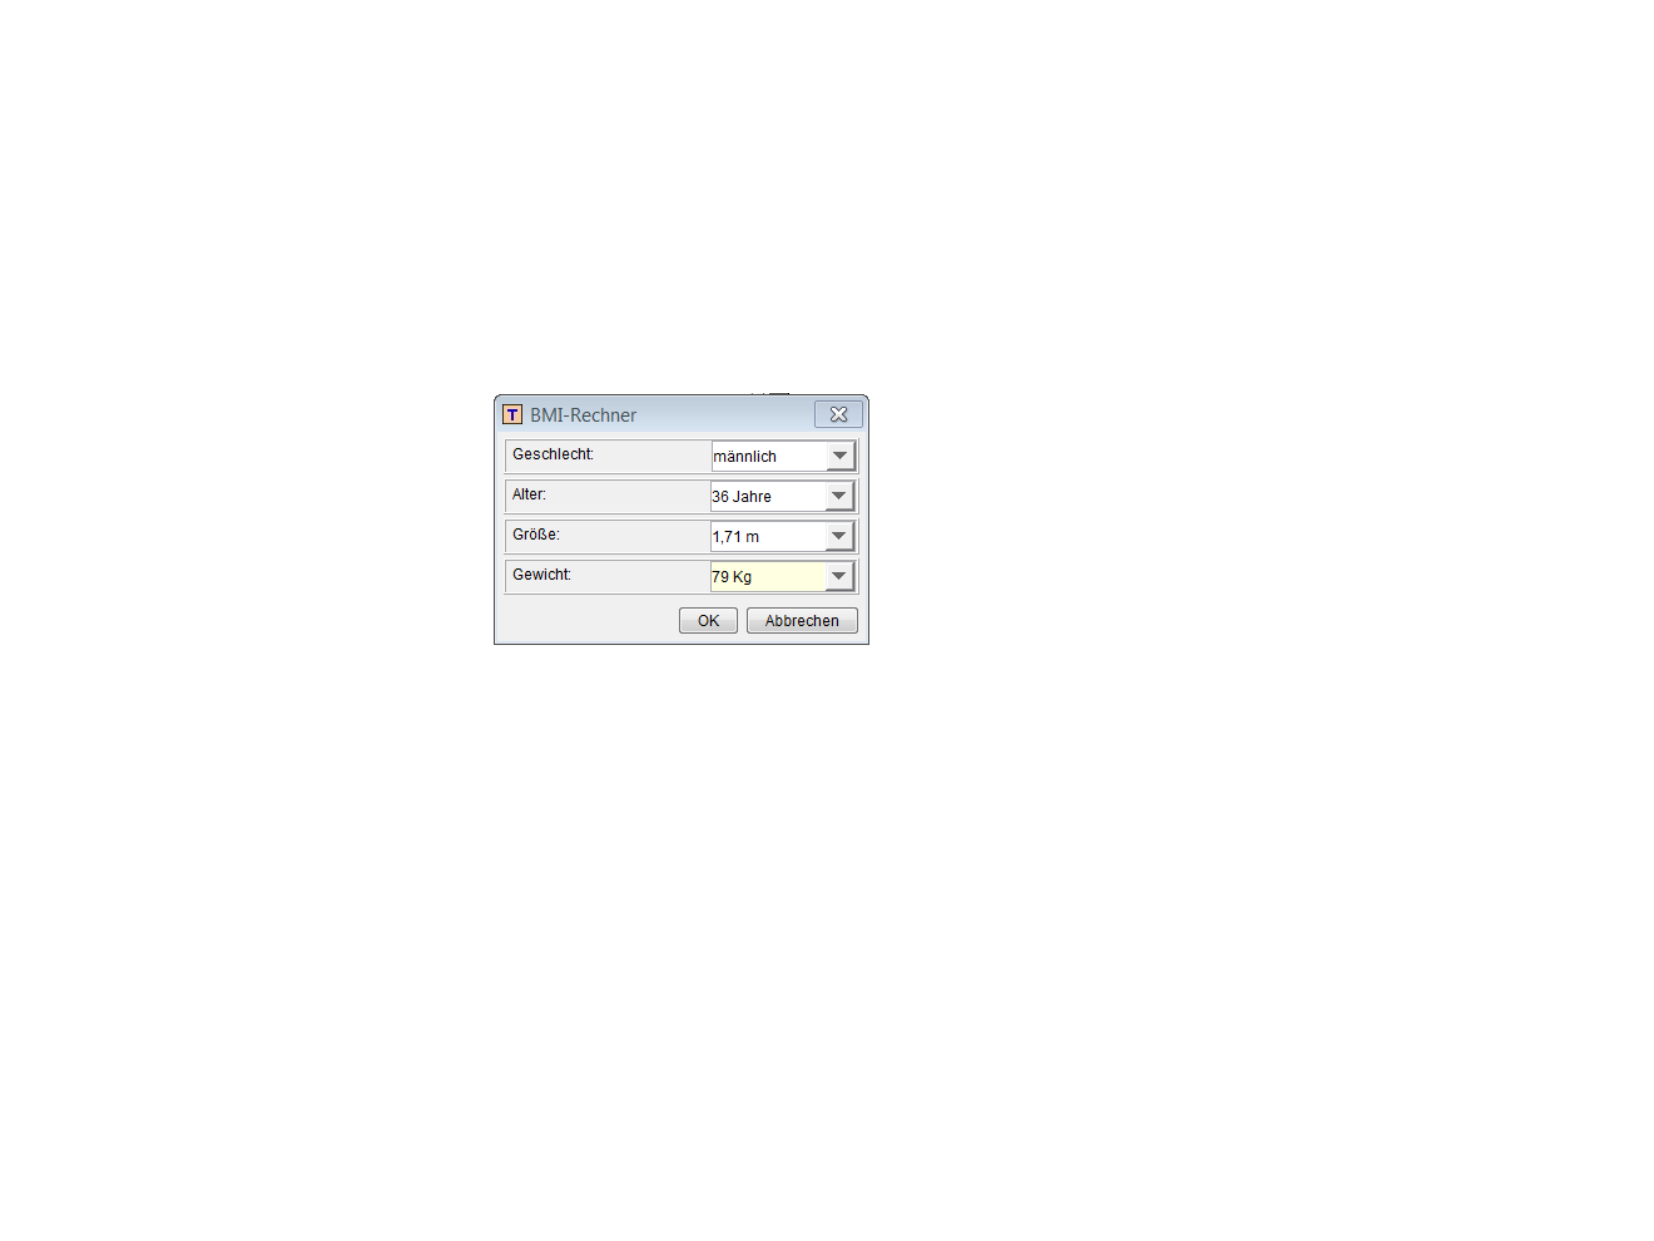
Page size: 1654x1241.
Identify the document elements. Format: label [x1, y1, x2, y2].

picture [490, 393, 1179, 857]
